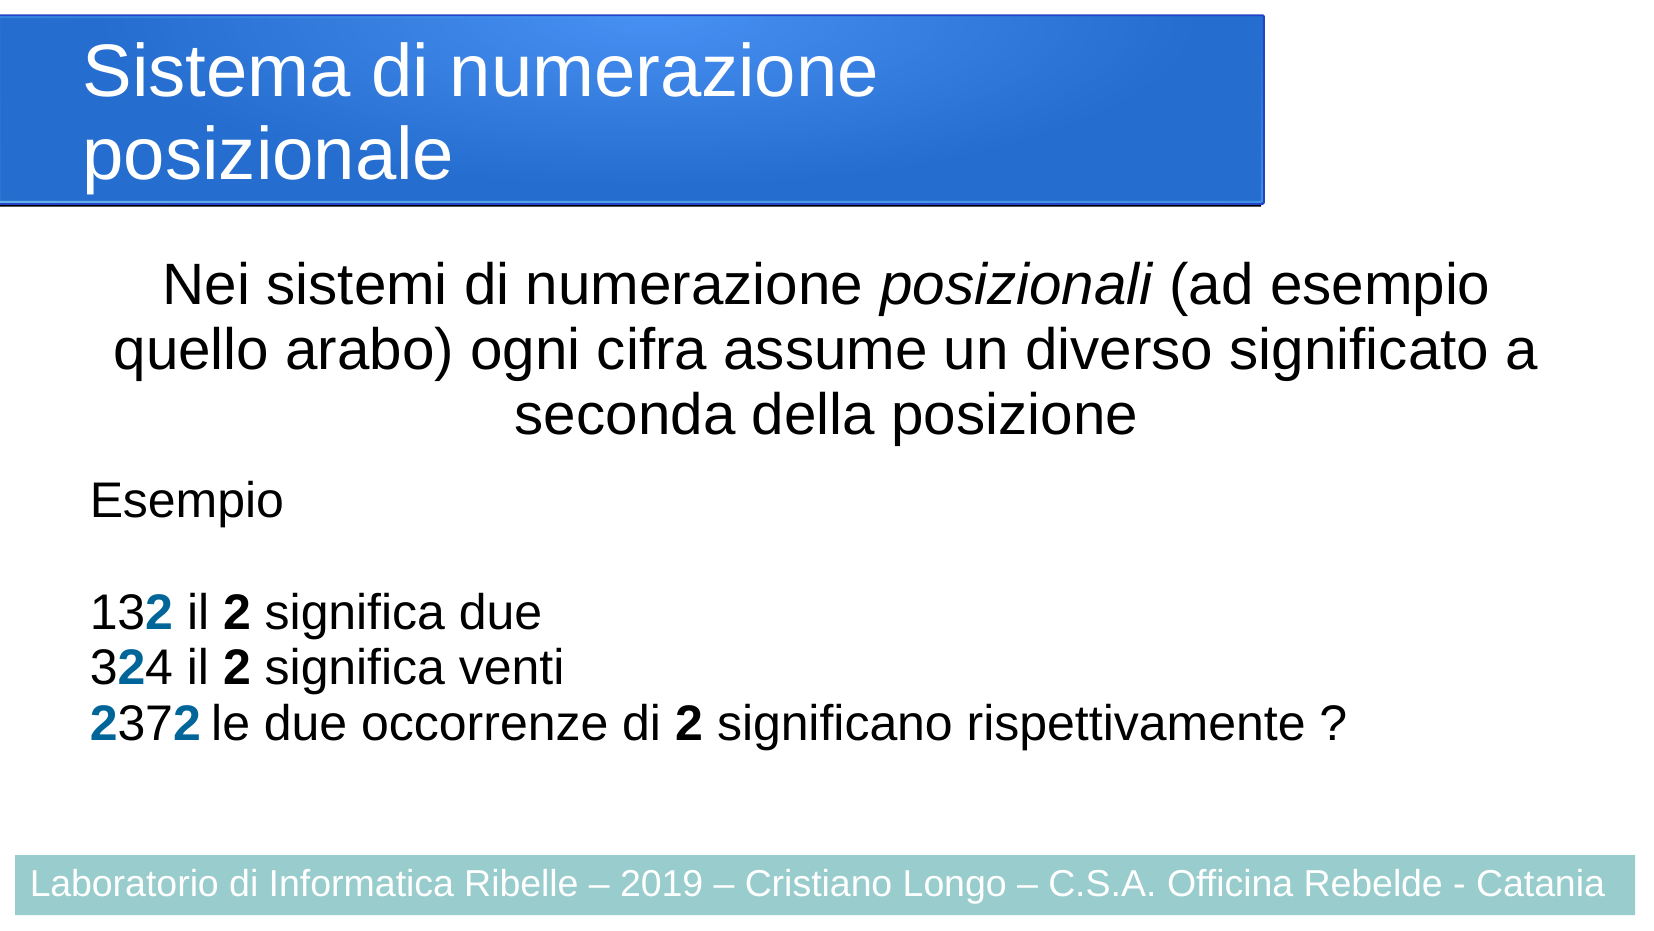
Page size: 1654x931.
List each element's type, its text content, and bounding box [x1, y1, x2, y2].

text_box Laboratorio di Informatica Ribelle – 2019 – Cristiano Longo – C.S.A. Officina Rebelde - Catania [15, 855, 1636, 916]
title Sistema di numerazione posizionale [82, 29, 1235, 196]
text_box Esempio 132 il 2 significa due 324 il 2 significa venti 2372 le due occorrenze di 2 significano rispettivamente ? [75, 465, 1561, 759]
subtitle Nei sistemi di numerazione posizionali (ad esempio quello arabo) ogni cifra assume un diverso significato a seconda della posizione [82, 233, 1571, 466]
